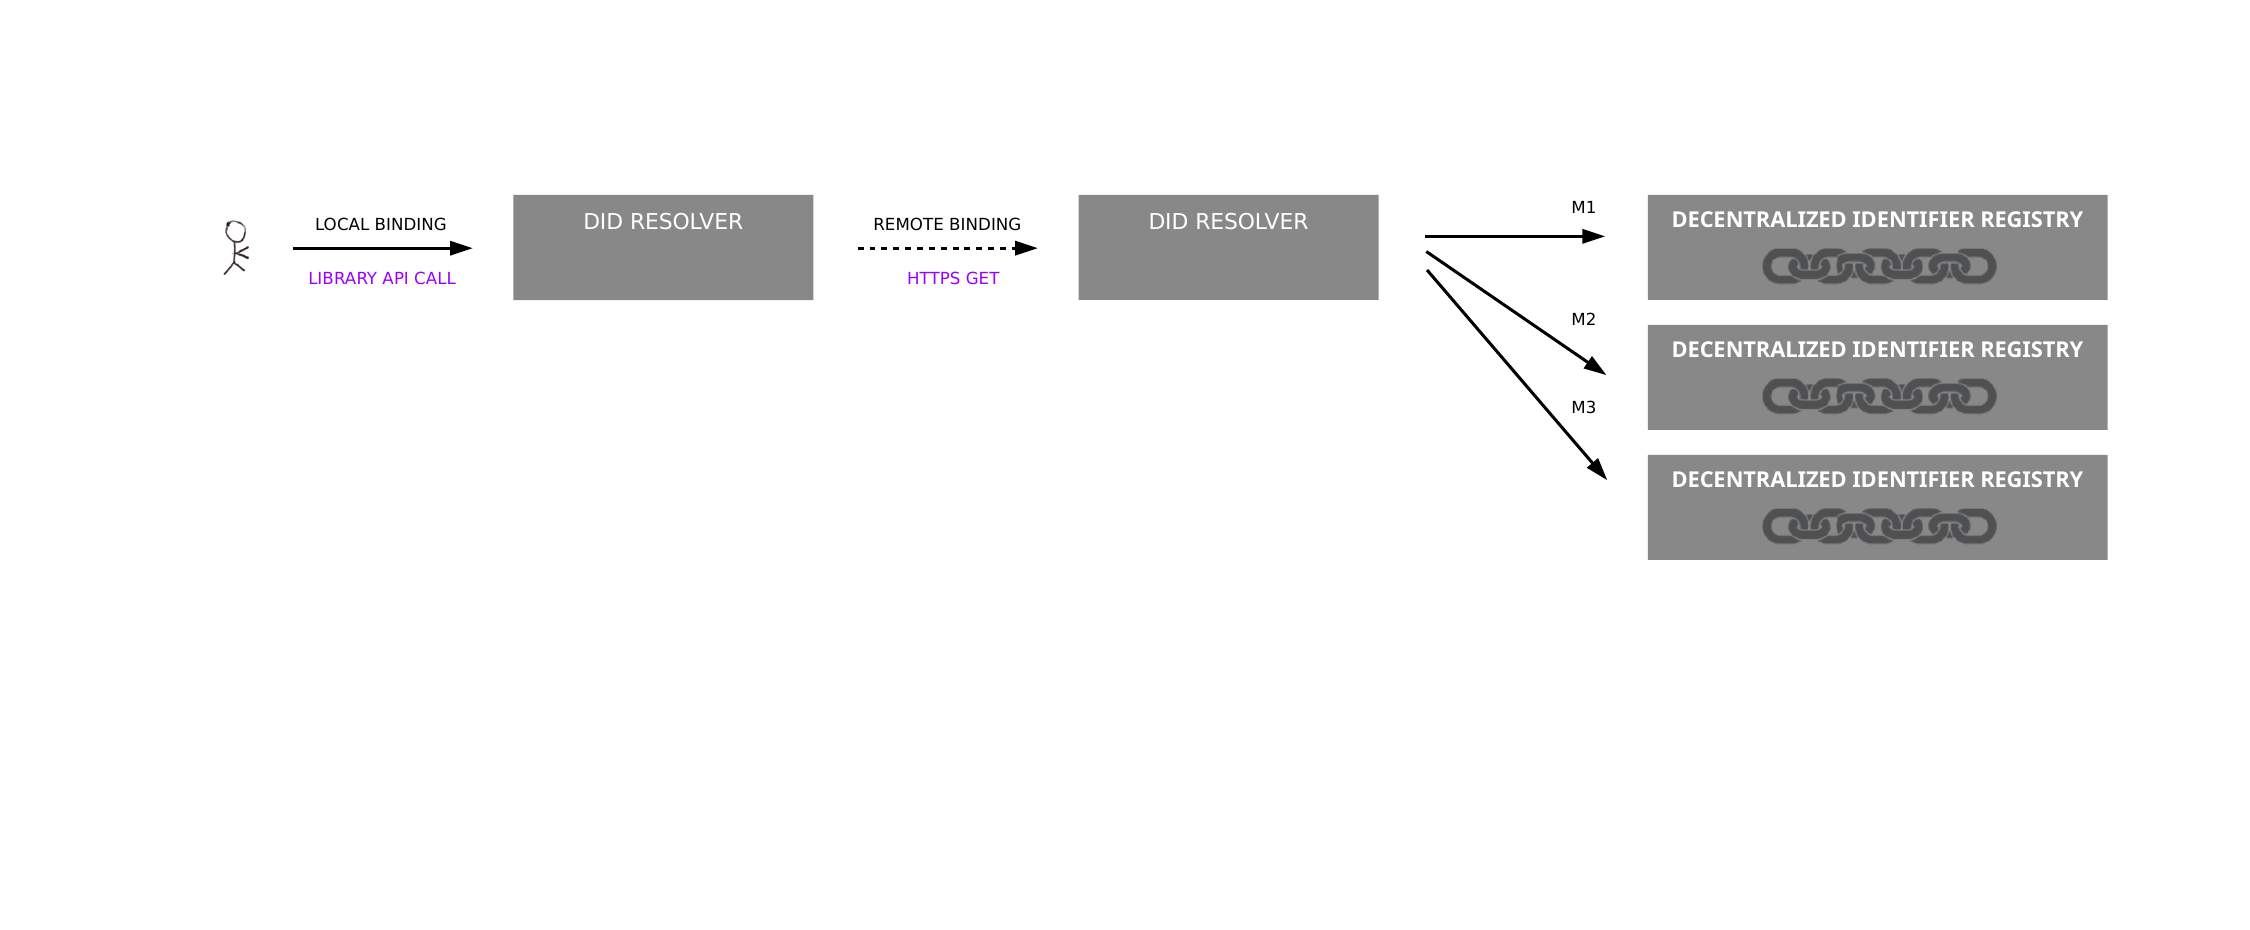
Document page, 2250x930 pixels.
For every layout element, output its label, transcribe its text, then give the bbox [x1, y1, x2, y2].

text_box DECENTRALIZED IDENTIFIER REGISTRY [1647, 194, 2108, 300]
text_box HTTPS GET [892, 261, 1057, 309]
text_box M3 [1556, 391, 1618, 439]
text_box DID RESOLVER [513, 194, 814, 301]
text_box M2 [1556, 302, 1618, 350]
text_box REMOTE BINDING [858, 207, 1037, 255]
text_box LOCAL BINDING [300, 207, 465, 255]
text_box M1 [1556, 190, 1618, 238]
picture [1748, 368, 2007, 423]
text_box DECENTRALIZED IDENTIFIER REGISTRY [1647, 454, 2108, 560]
picture [1748, 238, 2007, 293]
text_box DECENTRALIZED IDENTIFIER REGISTRY [1647, 324, 2108, 430]
picture [219, 217, 253, 278]
text_box DID RESOLVER [1078, 194, 1379, 300]
picture [1748, 498, 2007, 553]
text_box LIBRARY API CALL [293, 261, 471, 309]
